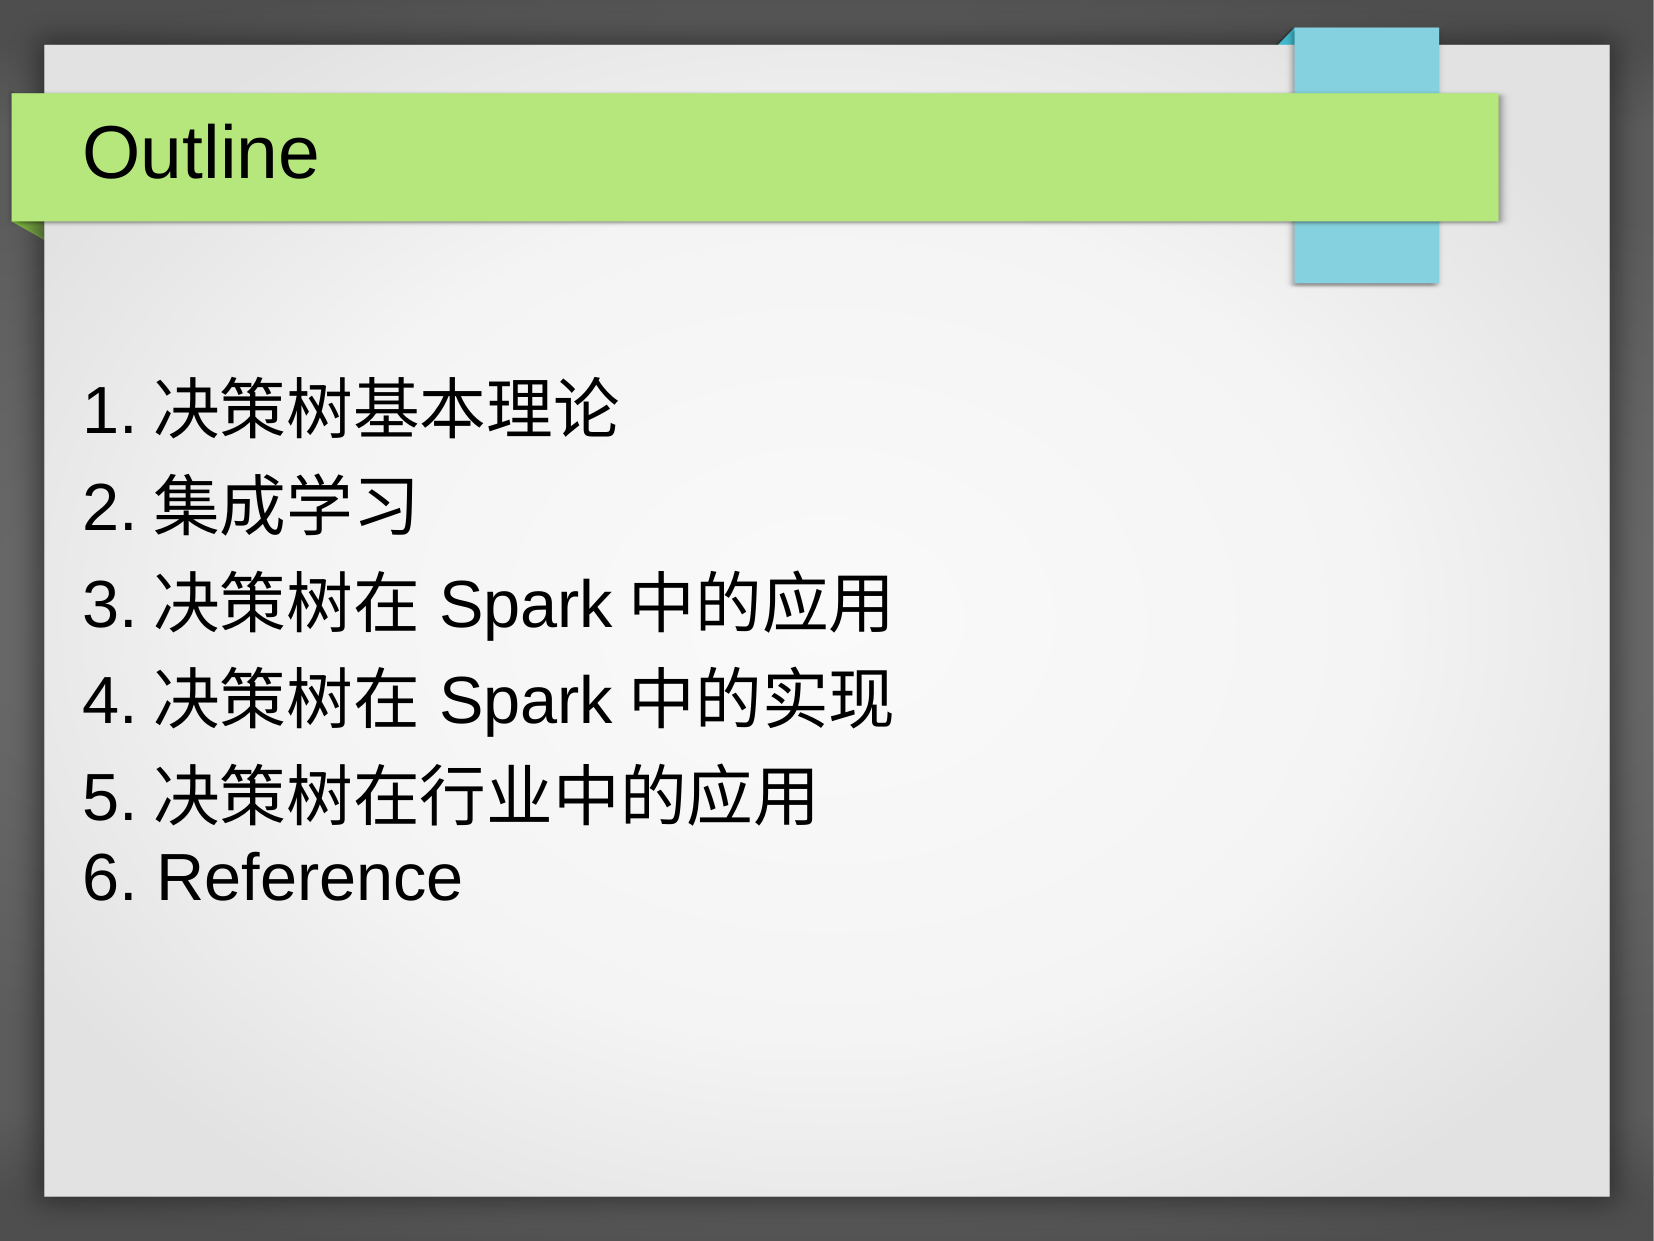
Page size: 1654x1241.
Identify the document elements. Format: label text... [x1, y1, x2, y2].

subtitle 1.决策树基本理论 2.集成学习 3.决策树在Spark中的应用 4.决策树在Spark中的实现 5.决策树在行业中的应用 6. Reference [82, 290, 957, 981]
picture [0, 0, 1654, 1241]
title Outline [82, 49, 1571, 257]
